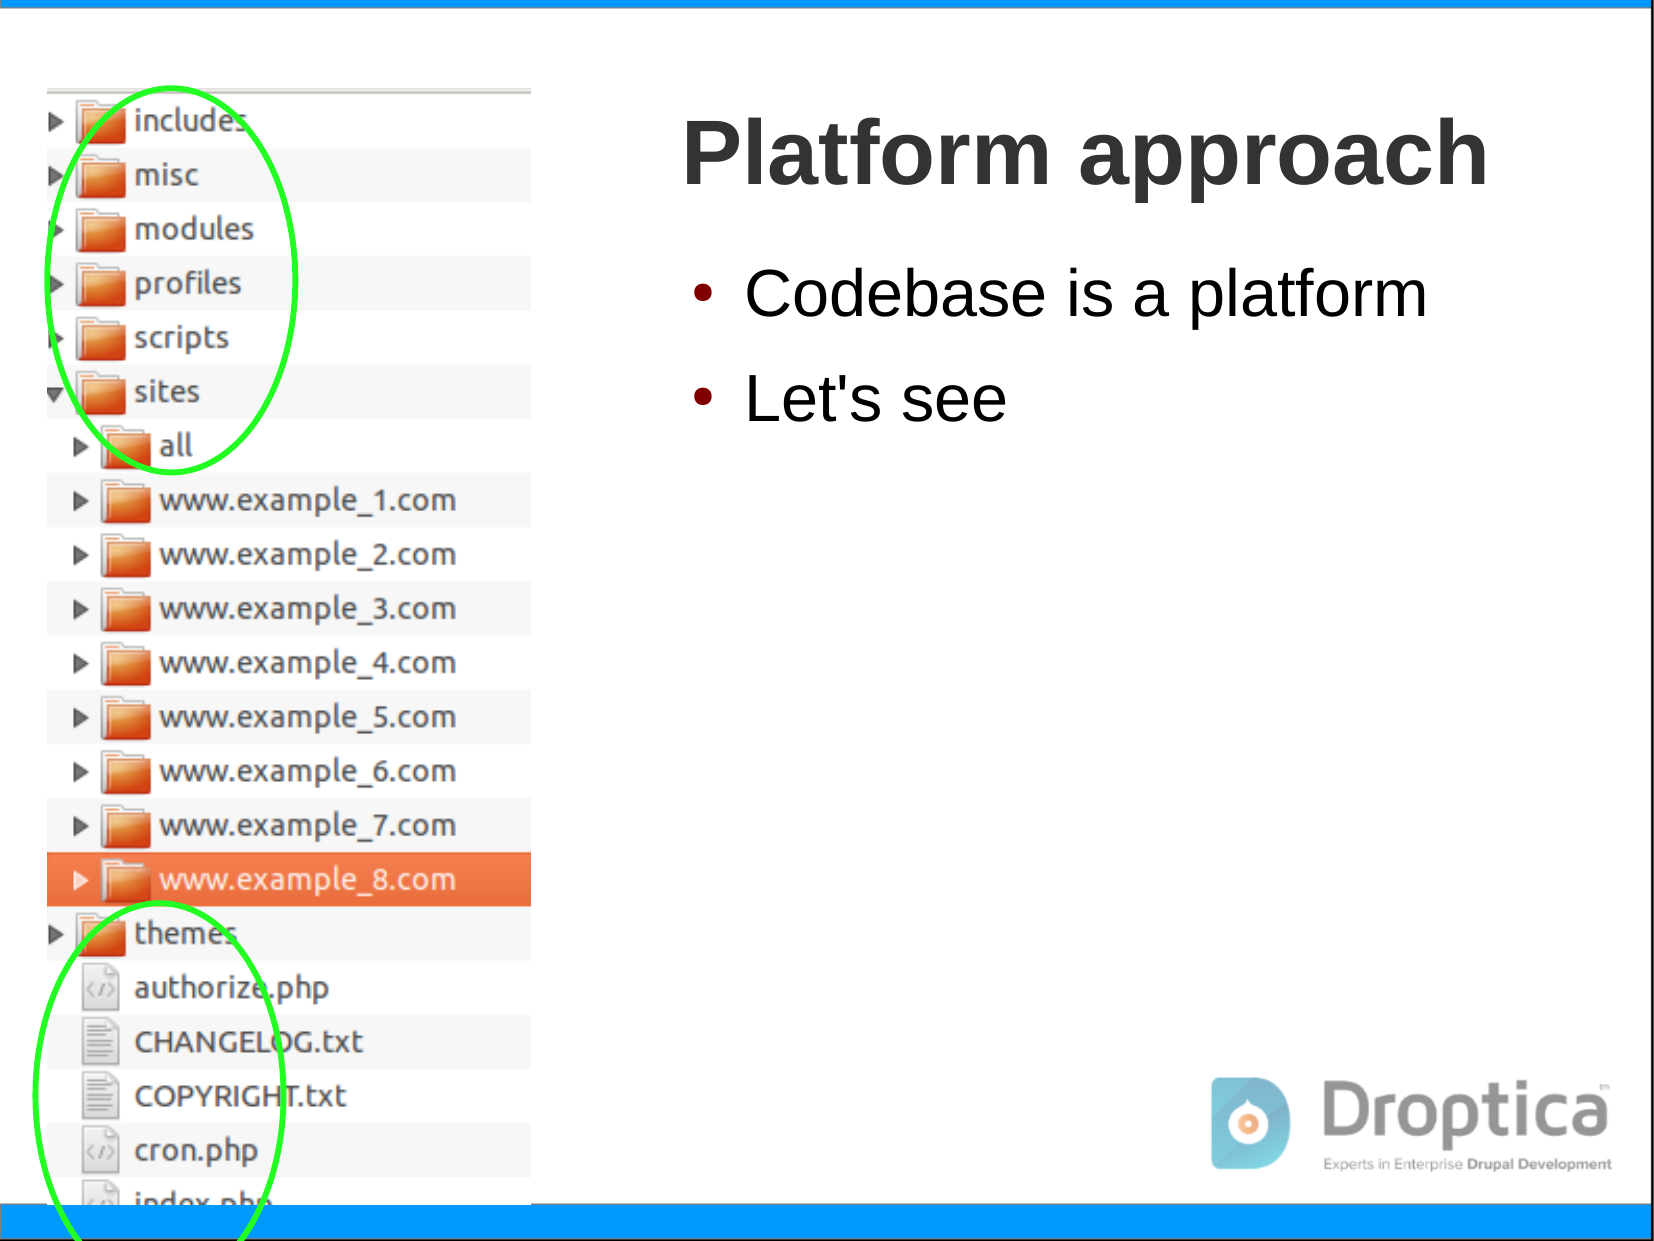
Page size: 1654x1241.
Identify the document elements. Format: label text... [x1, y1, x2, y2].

picture [0, 0, 1654, 1241]
picture [39, 907, 280, 1241]
list Codebase is a platform Let's see [673, 256, 1538, 961]
title Platform approach [602, 49, 1571, 257]
